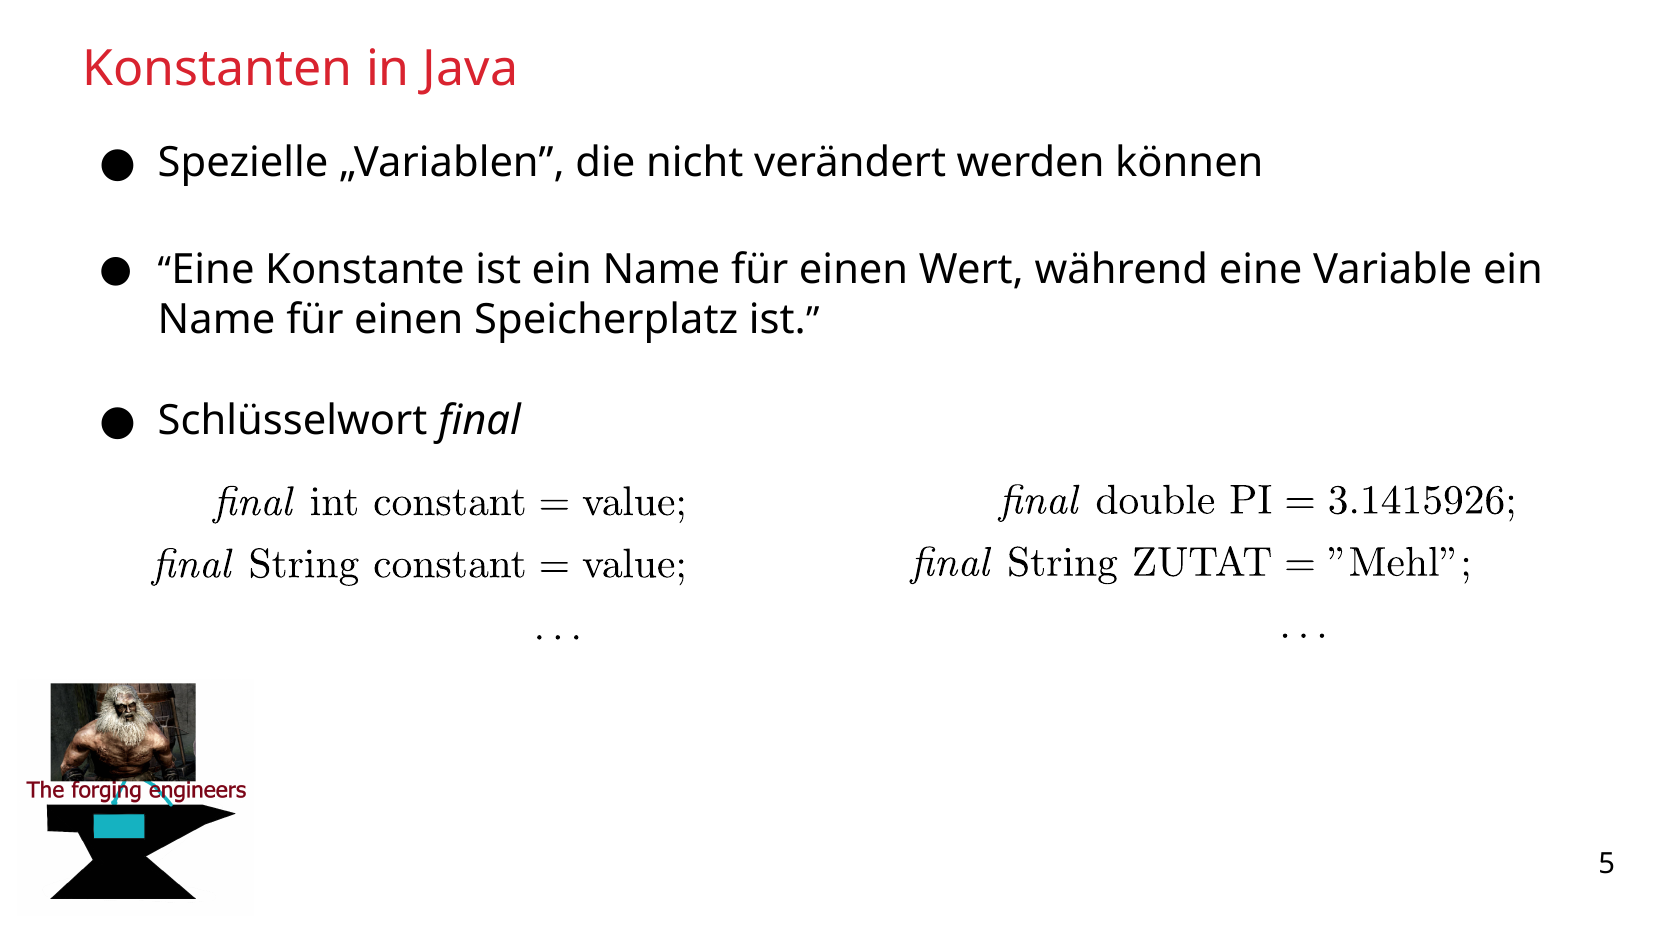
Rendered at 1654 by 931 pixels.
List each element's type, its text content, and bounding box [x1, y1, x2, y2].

picture [909, 484, 1514, 638]
picture [17, 679, 254, 916]
title Konstanten in Java [82, 37, 1571, 95]
picture [149, 484, 686, 642]
subtitle Spezielle „Variablen”, die nicht verändert werden können “Eine Konstante ist ein Name für einen Wert, während eine Variable ein Name für einen Speicherplatz ist.” Schlüsselwort final [82, 134, 1560, 438]
